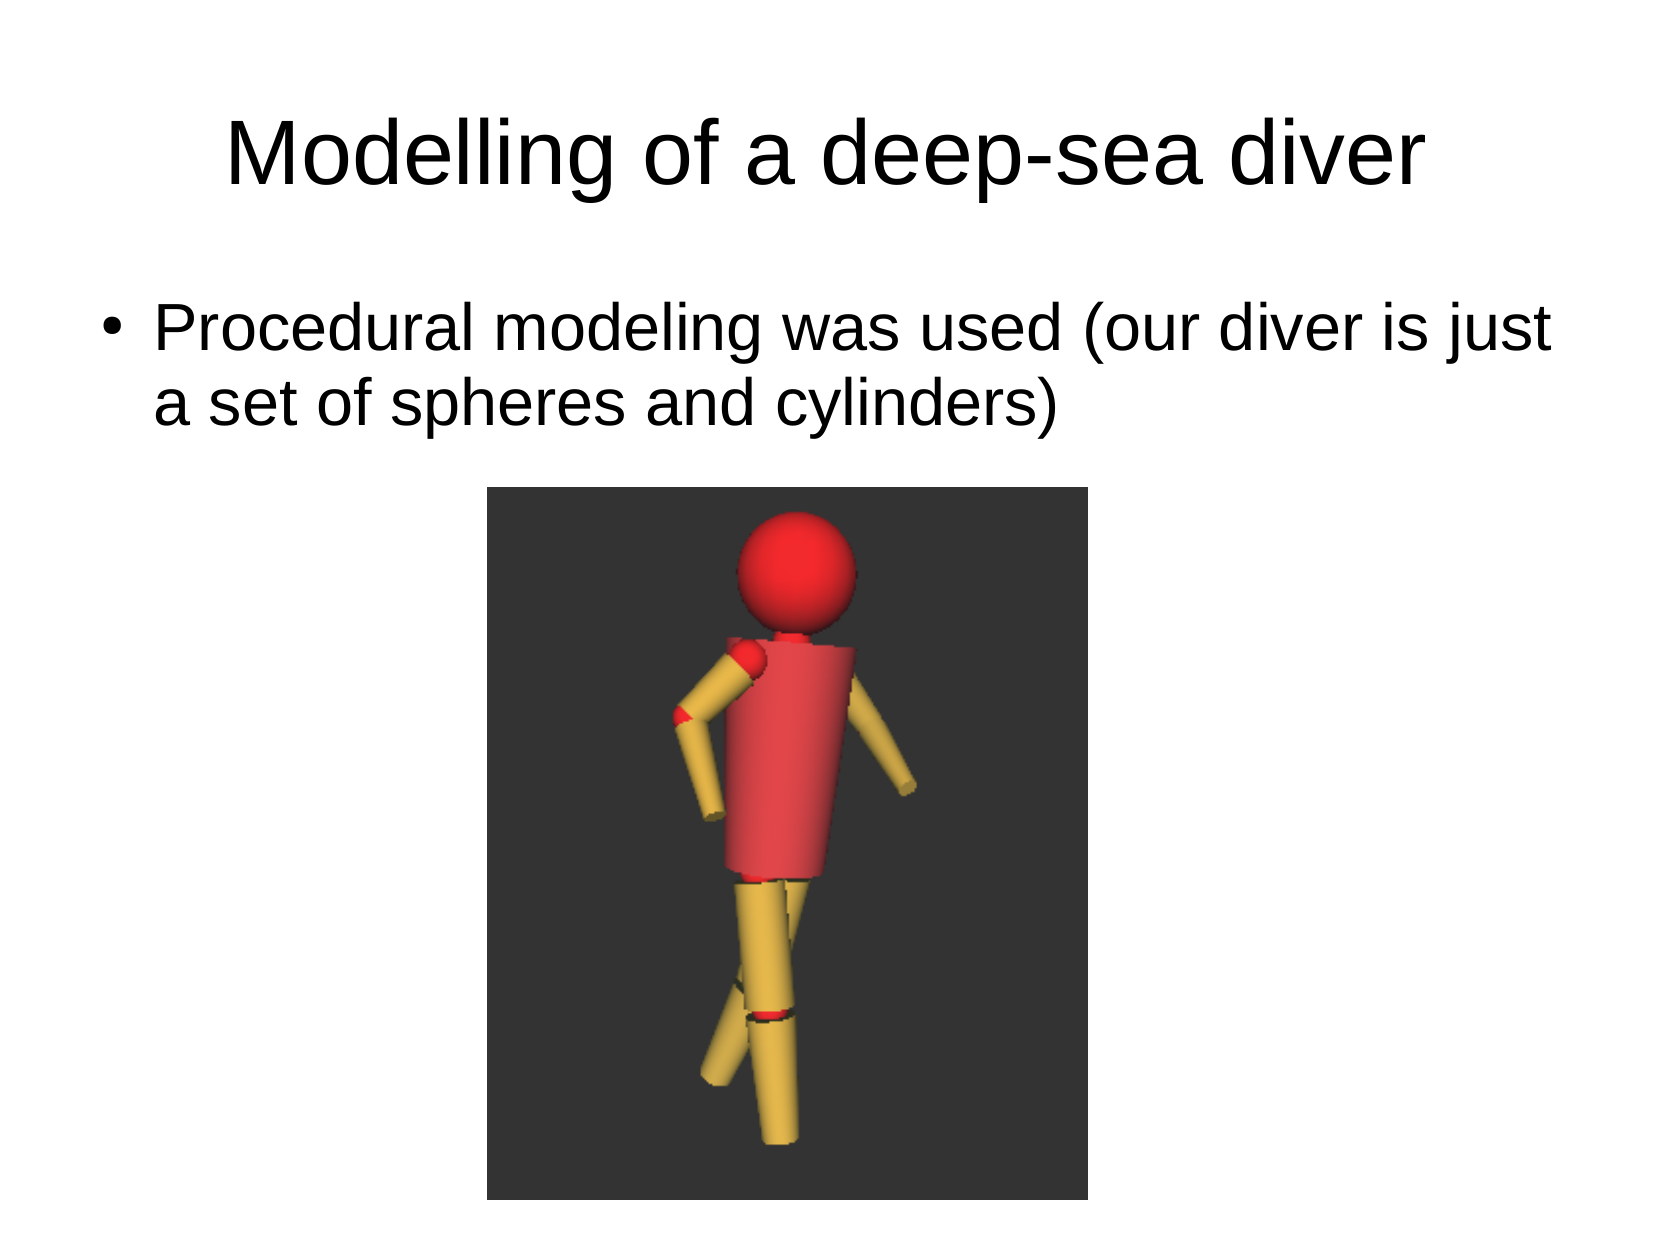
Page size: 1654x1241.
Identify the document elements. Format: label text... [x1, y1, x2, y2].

list Procedural modeling was used (our diver is just a set of spheres and cylinders) [82, 290, 1571, 1109]
picture [487, 487, 1088, 1201]
title Modelling of a deep-sea diver [82, 49, 1571, 257]
